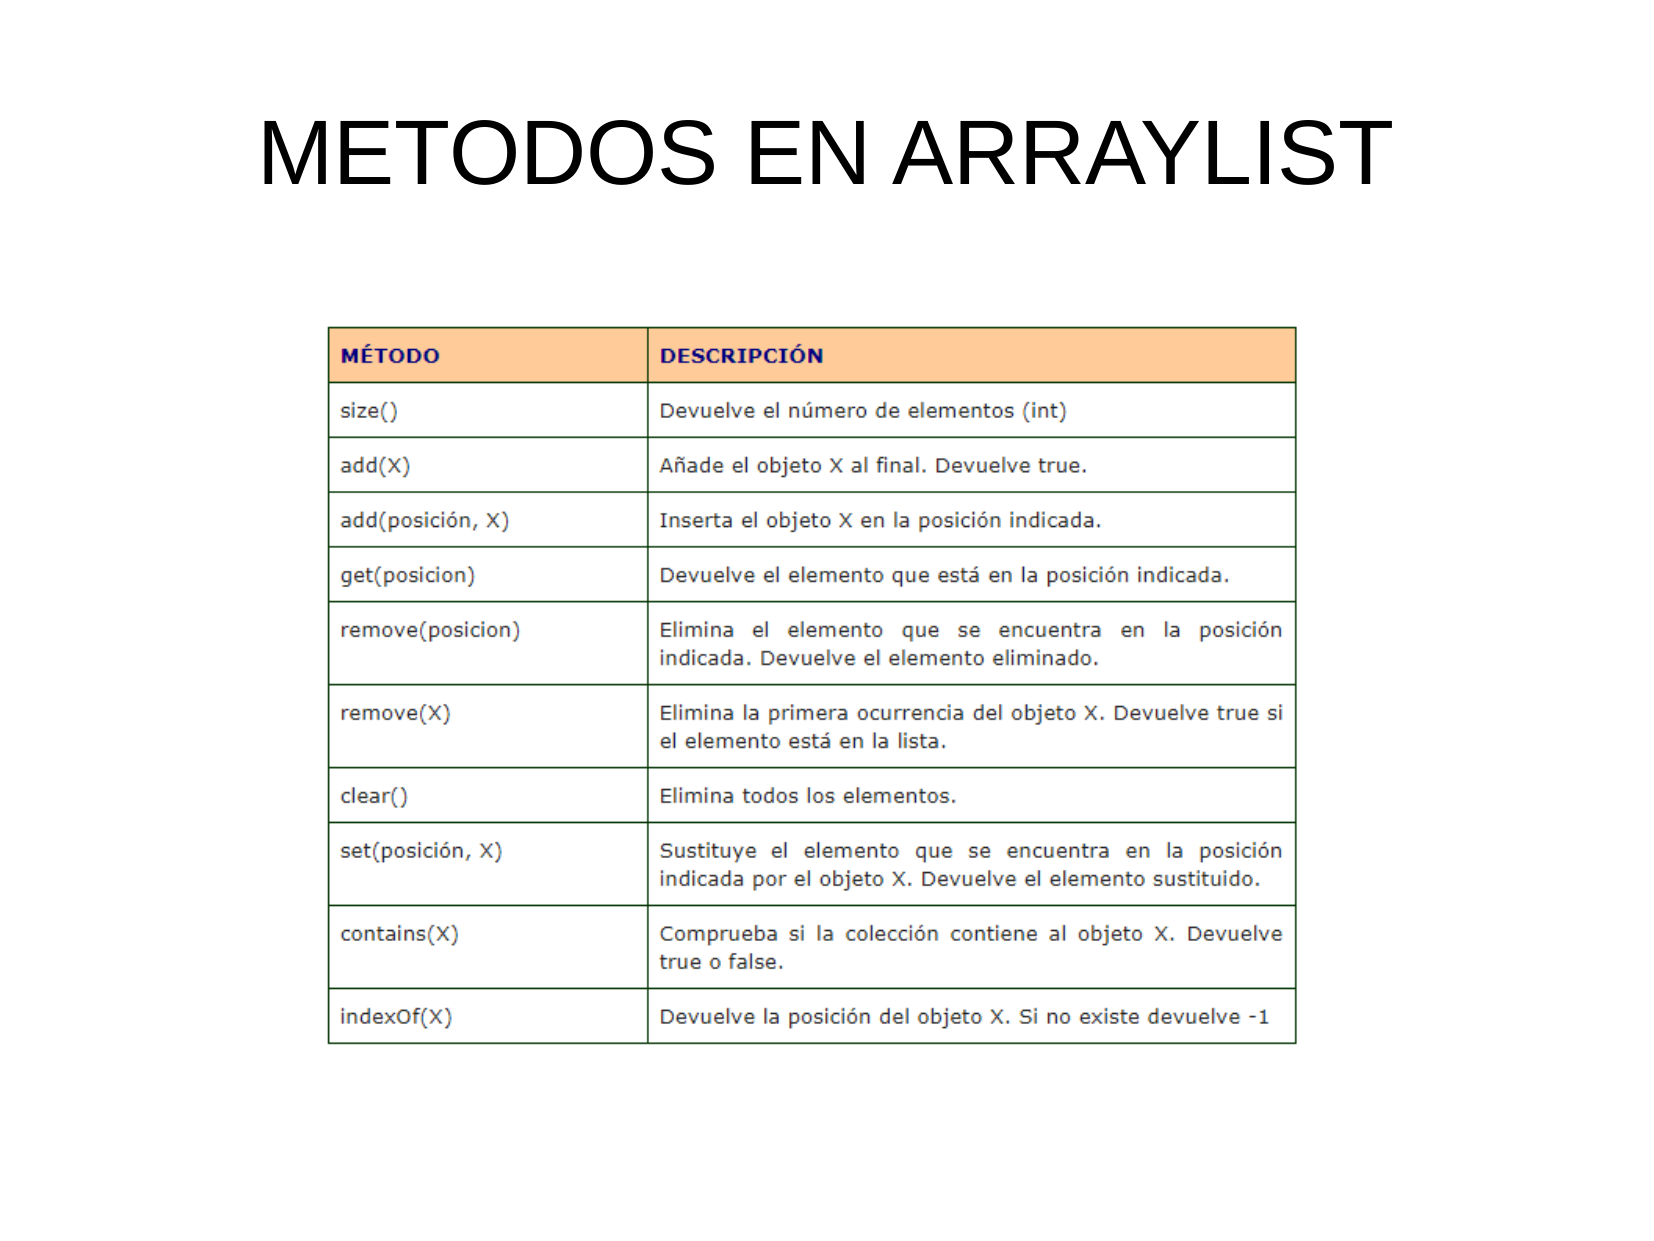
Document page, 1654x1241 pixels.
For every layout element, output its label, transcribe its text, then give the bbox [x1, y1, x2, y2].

title METODOS EN ARRAYLIST [82, 49, 1571, 257]
picture [325, 324, 1300, 1049]
